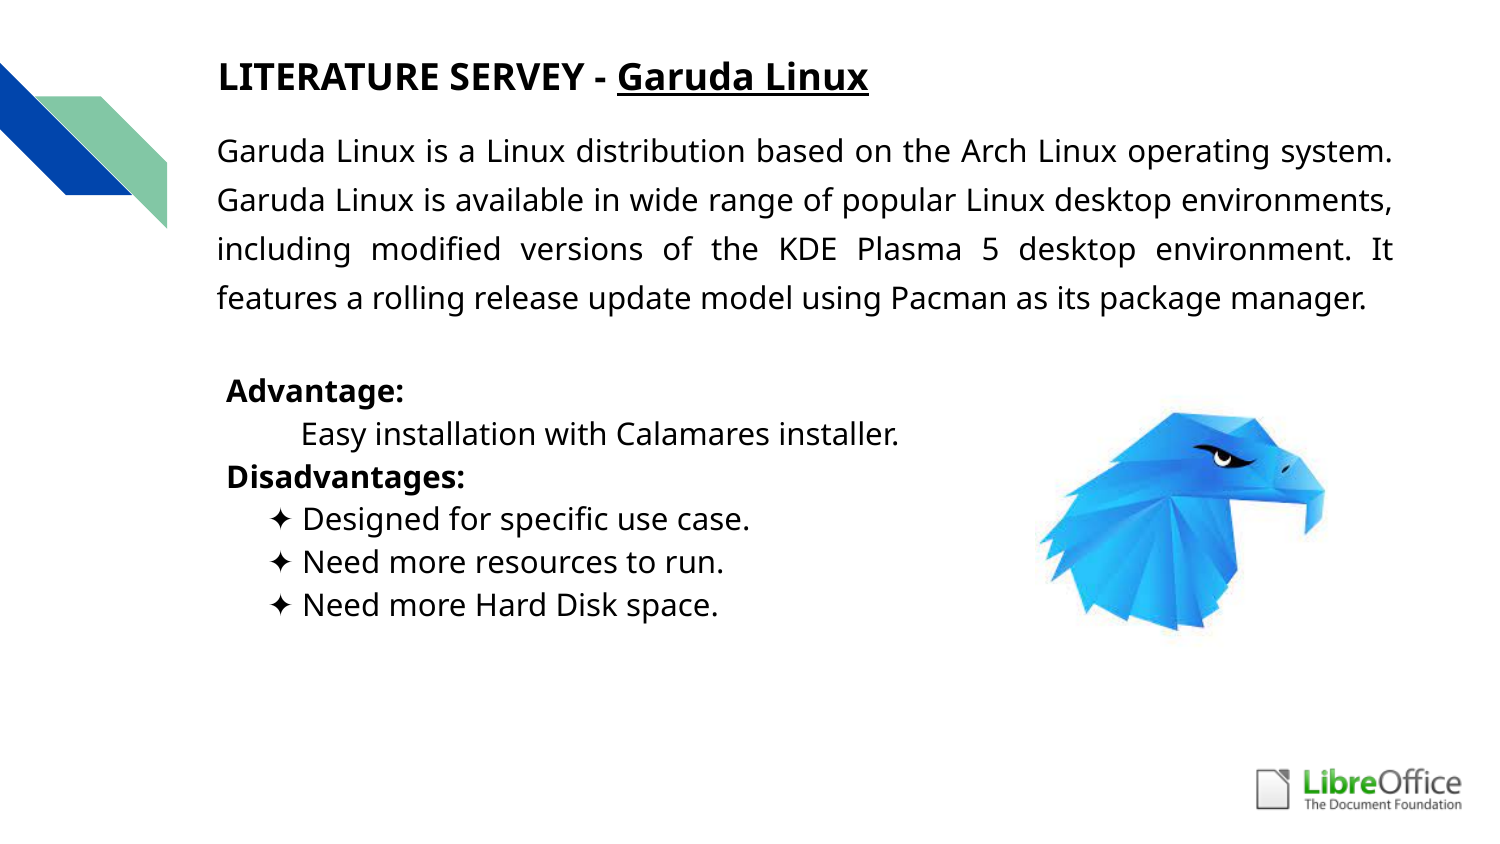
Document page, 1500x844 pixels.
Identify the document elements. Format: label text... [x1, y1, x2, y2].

text_box Advantage: Easy installation with Calamares installer. Disadvantages: ✦ Designed for specific use case. ✦ Need more resources to run. ✦ Need more Hard Disk space. [211, 361, 1424, 611]
picture [1240, 751, 1477, 827]
text_box LITERATURE SERVEY - Garuda Linux [203, 38, 1226, 95]
text_box Garuda Linux is a Linux distribution based on the Arch Linux operating system. Garuda Linux is available in wide range of popular Linux desktop environments, including modified versions of the KDE Plasma 5 desktop environment. It features a rolling release update model using Pacman as its package manager. [201, 115, 1410, 355]
picture [1035, 375, 1329, 669]
